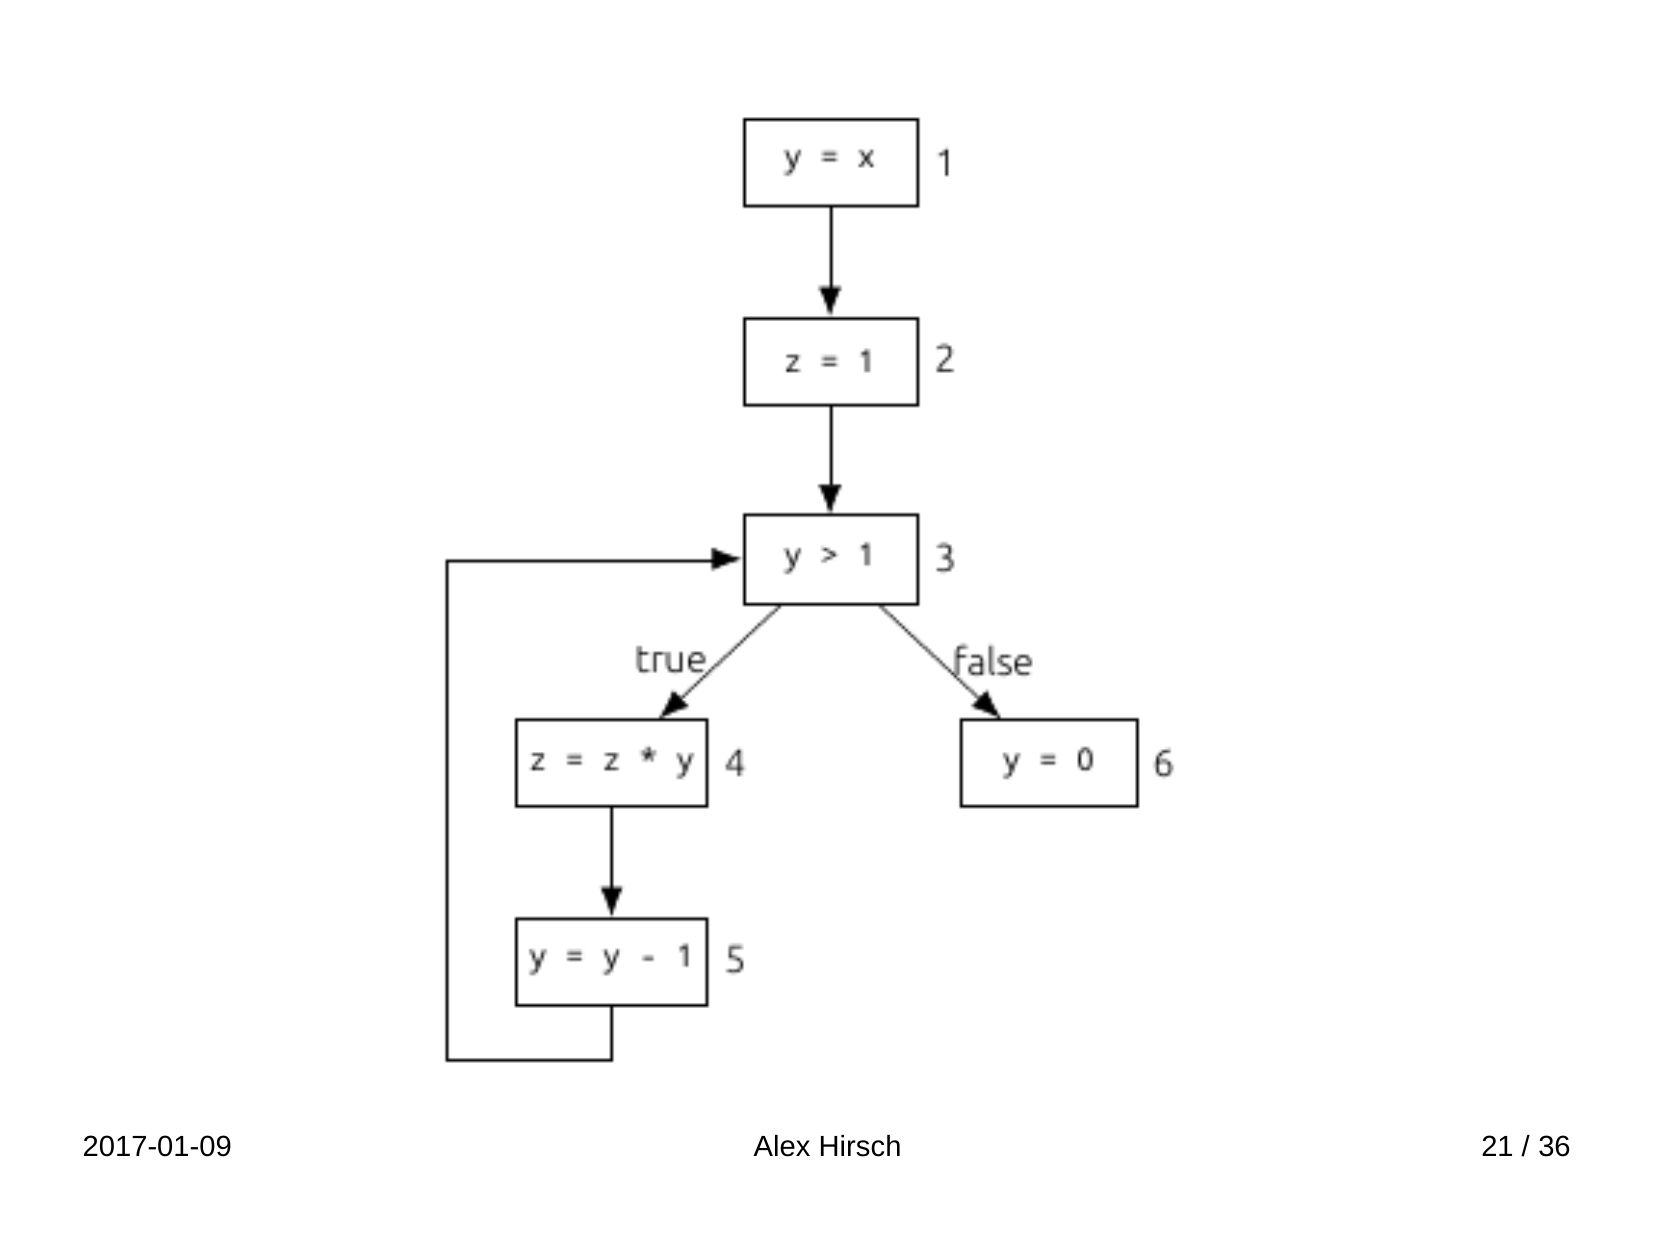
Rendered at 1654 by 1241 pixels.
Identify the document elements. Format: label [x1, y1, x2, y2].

picture [435, 93, 1186, 1081]
